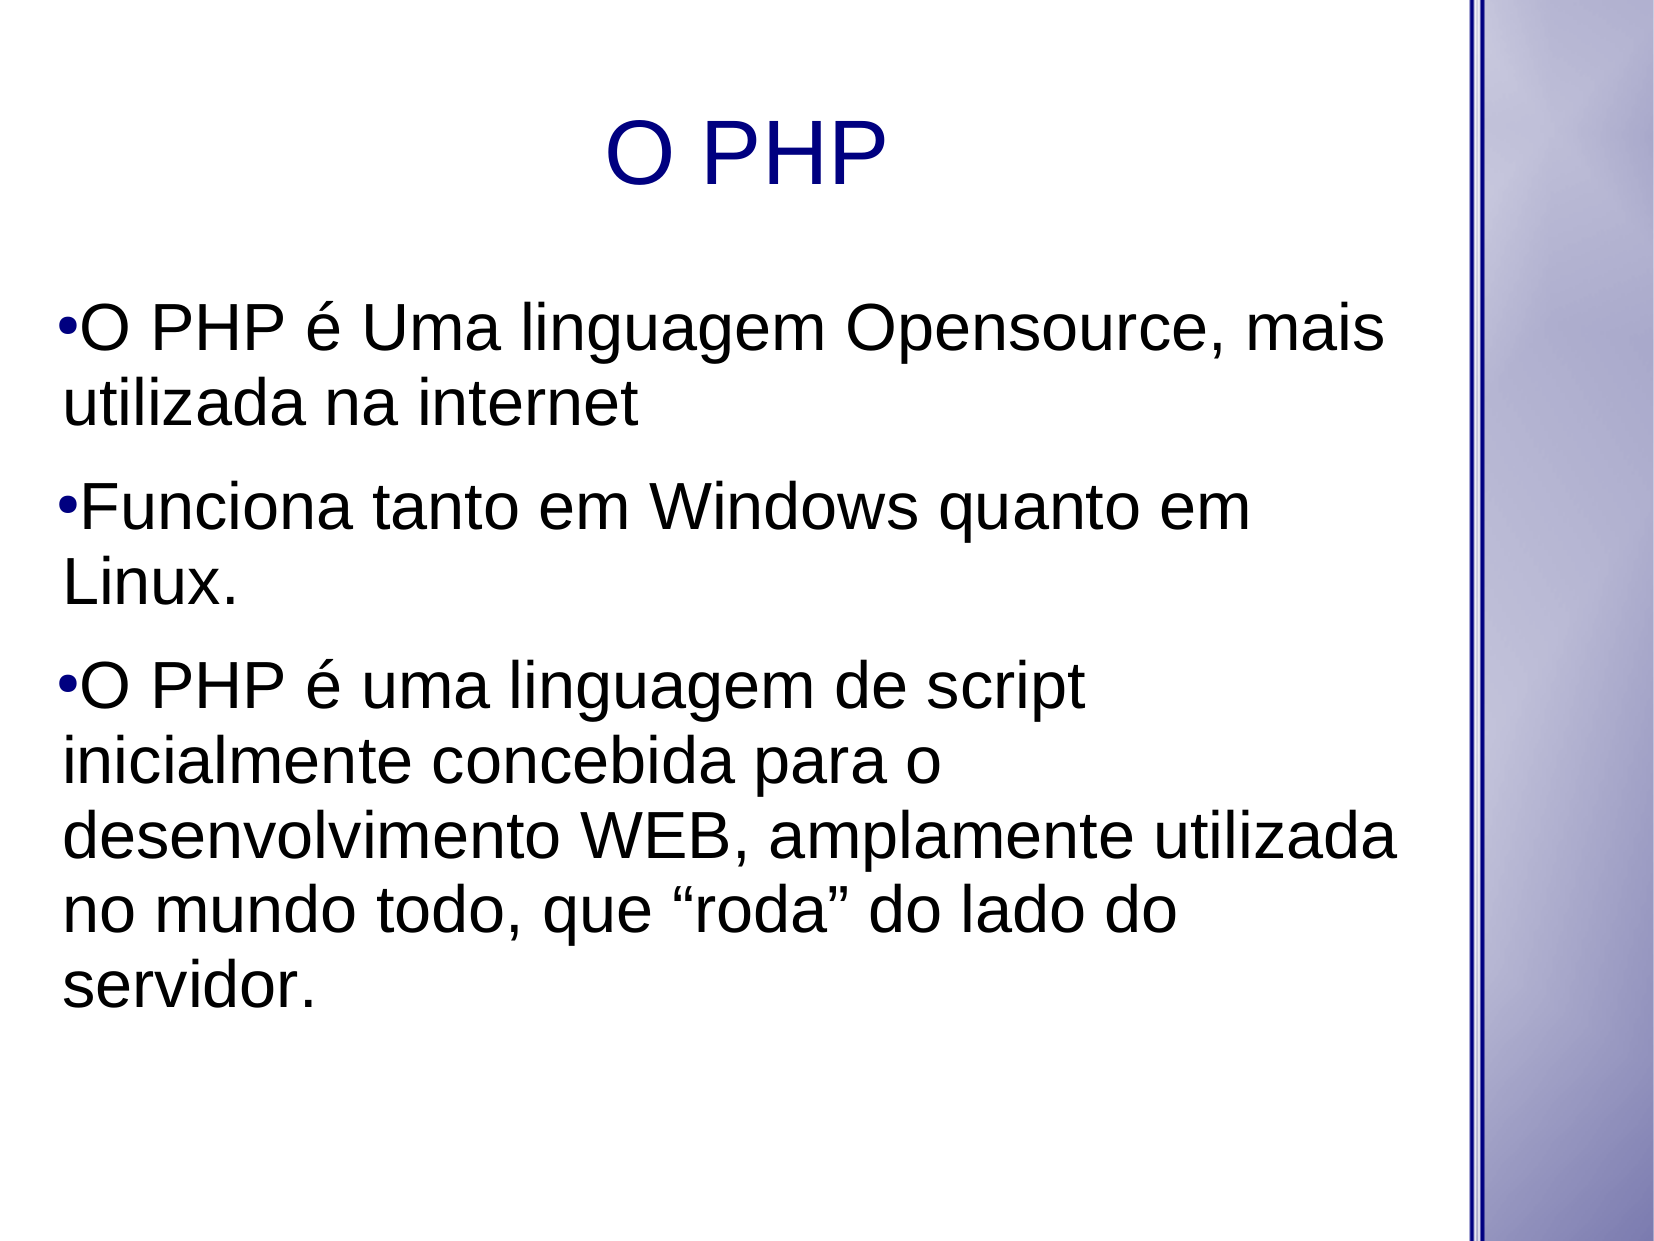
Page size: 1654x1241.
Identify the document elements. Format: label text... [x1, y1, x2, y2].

picture [0, 0, 1654, 1241]
title O PHP [47, 49, 1447, 257]
list O PHP é Uma linguagem Opensource, mais utilizada na internet Funciona tanto em Windows quanto em Linux. O PHP é uma linguagem de script inicialmente concebida para o desenvolvimento WEB, amplamente utilizada no mundo todo, que “roda” do lado do servidor. [47, 290, 1447, 1109]
